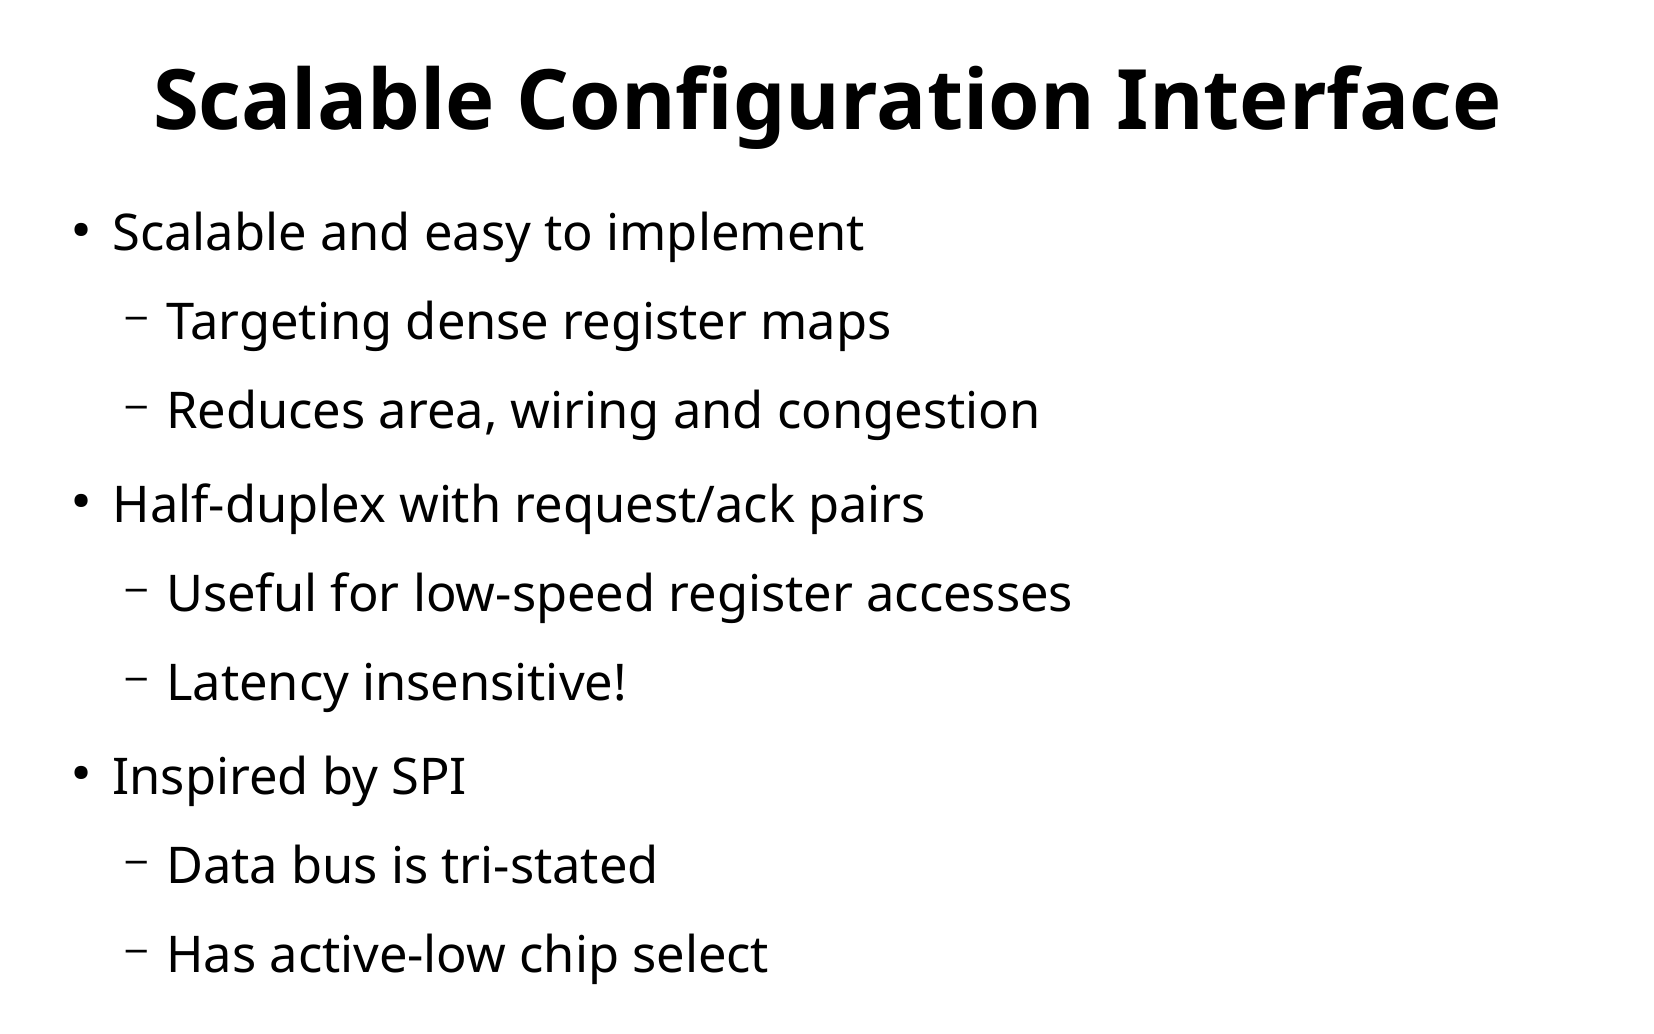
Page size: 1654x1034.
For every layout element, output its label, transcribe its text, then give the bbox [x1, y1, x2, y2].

title Scalable Configuration Interface [55, 41, 1601, 155]
list Scalable and easy to implement Targeting dense register maps Reduces area, wiring and congestion Half-duplex with request/ack pairs Useful for low-speed register accesses Latency insensitive! Inspired by SPI Data bus is tri-stated Has active-low chip select [58, 196, 1600, 990]
